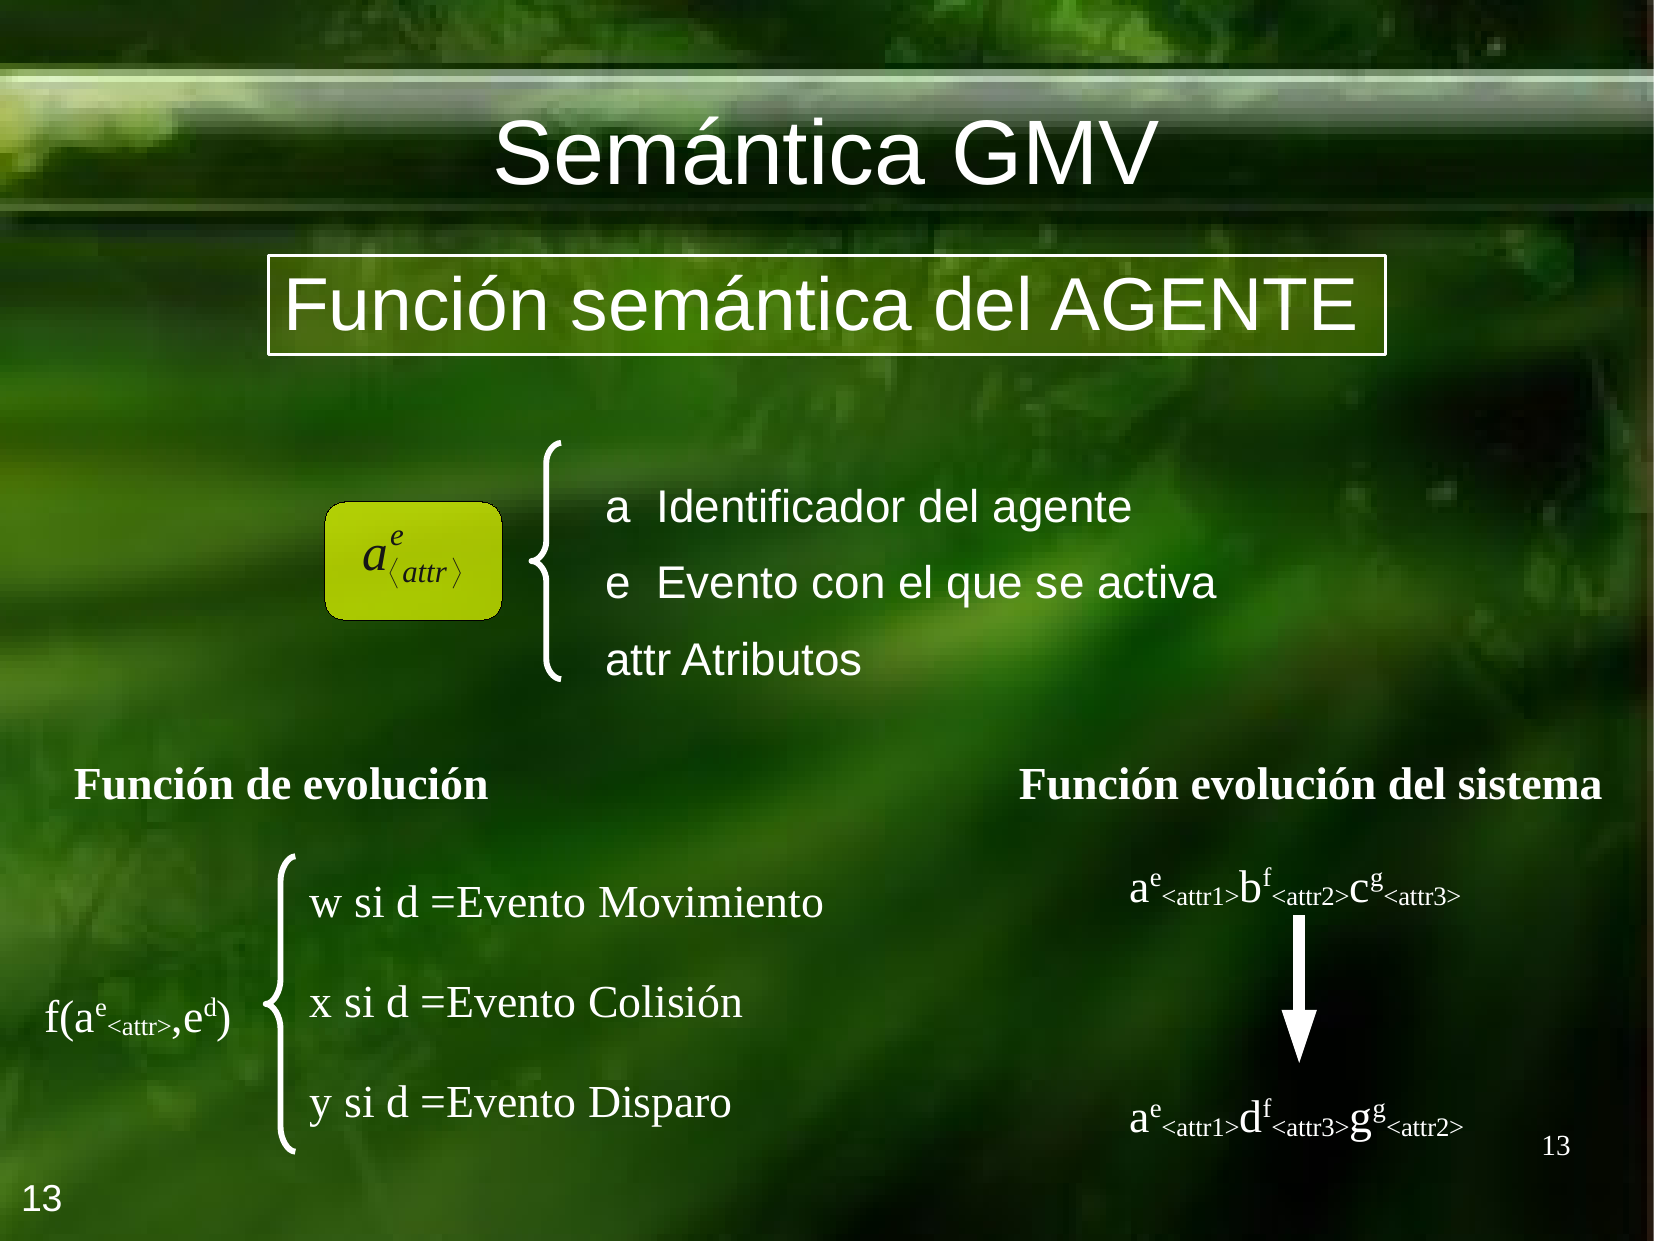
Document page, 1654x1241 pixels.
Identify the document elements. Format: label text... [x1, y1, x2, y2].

text_box Función semántica del AGENTE [268, 255, 1386, 355]
text_box ae<attr1>bf<attr2>cg<attr3> [1114, 832, 1477, 916]
text_box Función de evolución [59, 738, 621, 804]
text_box [324, 501, 503, 621]
text_box y si d =Evento Disparo [295, 1056, 749, 1123]
chart [354, 517, 469, 591]
title Semántica GMV [82, 56, 1571, 250]
text_box <número> [6, 1170, 207, 1241]
text_box ae<attr1>df<attr3>gg<attr2> [1114, 1062, 1480, 1146]
text_box a Identificador del agente e Evento con el que se activa attr Atributos [590, 447, 1300, 668]
text_box w si d =Evento Movimiento [295, 818, 840, 960]
text_box x si d =Evento Colisión [295, 956, 759, 1022]
text_box f(ae<attr>,ed) [29, 962, 247, 1046]
text_box Función evolución del sistema [1003, 738, 1625, 804]
picture [0, 0, 1654, 1241]
